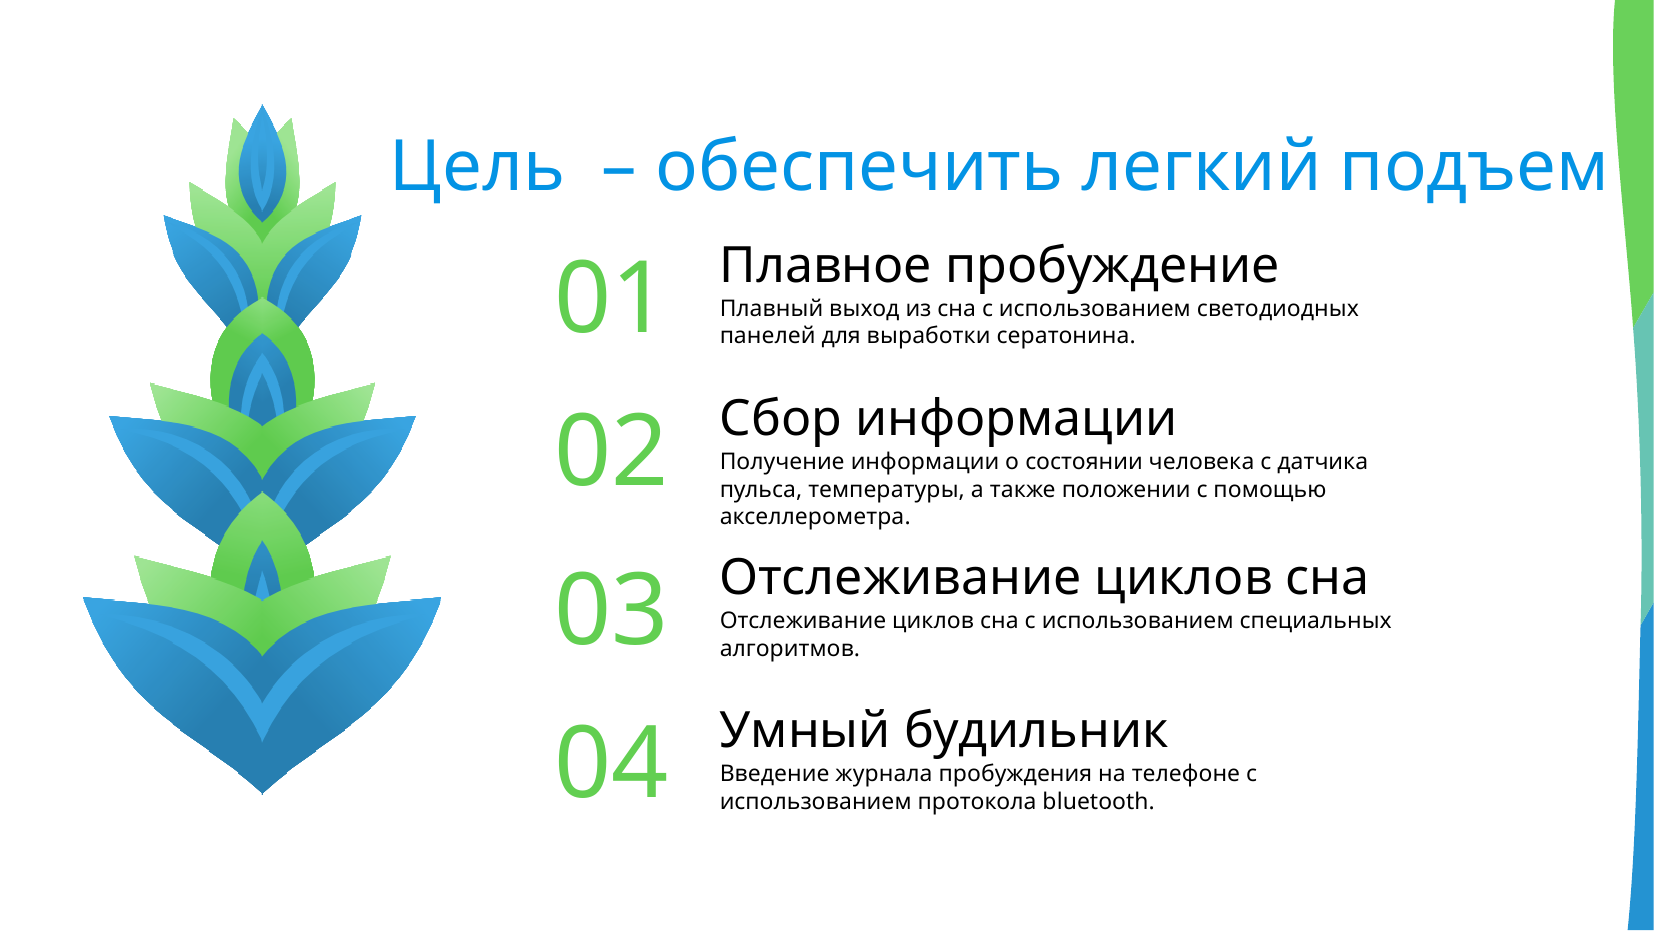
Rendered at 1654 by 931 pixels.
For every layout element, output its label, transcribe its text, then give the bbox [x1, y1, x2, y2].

text_box Отслеживание циклов сна с использованием специальных алгоритмов. [705, 598, 1471, 669]
text_box Умный будильник [705, 690, 1471, 751]
text_box Плавное пробуждение [705, 224, 1471, 286]
text_box Получение информации о состоянии человека с датчика пульса, температуры, а также положении с помощью акселлерометра. [705, 439, 1471, 537]
picture [83, 104, 441, 796]
text_box 04 [539, 690, 696, 826]
text_box Отслеживание циклов сна [705, 537, 1471, 598]
text_box Плавный выход из сна с использованием светодиодных панелей для выработки сератонина. [705, 286, 1471, 357]
text_box 03 [539, 537, 696, 672]
text_box Сбор информации [705, 378, 1471, 439]
text_box Введение журнала пробуждения на телефоне с использованием протокола bluetooth. [705, 751, 1471, 822]
text_box 02 [539, 378, 696, 513]
text_box Цель – обеспечить легкий подъем [441, 112, 1654, 213]
text_box 01 [539, 225, 696, 360]
